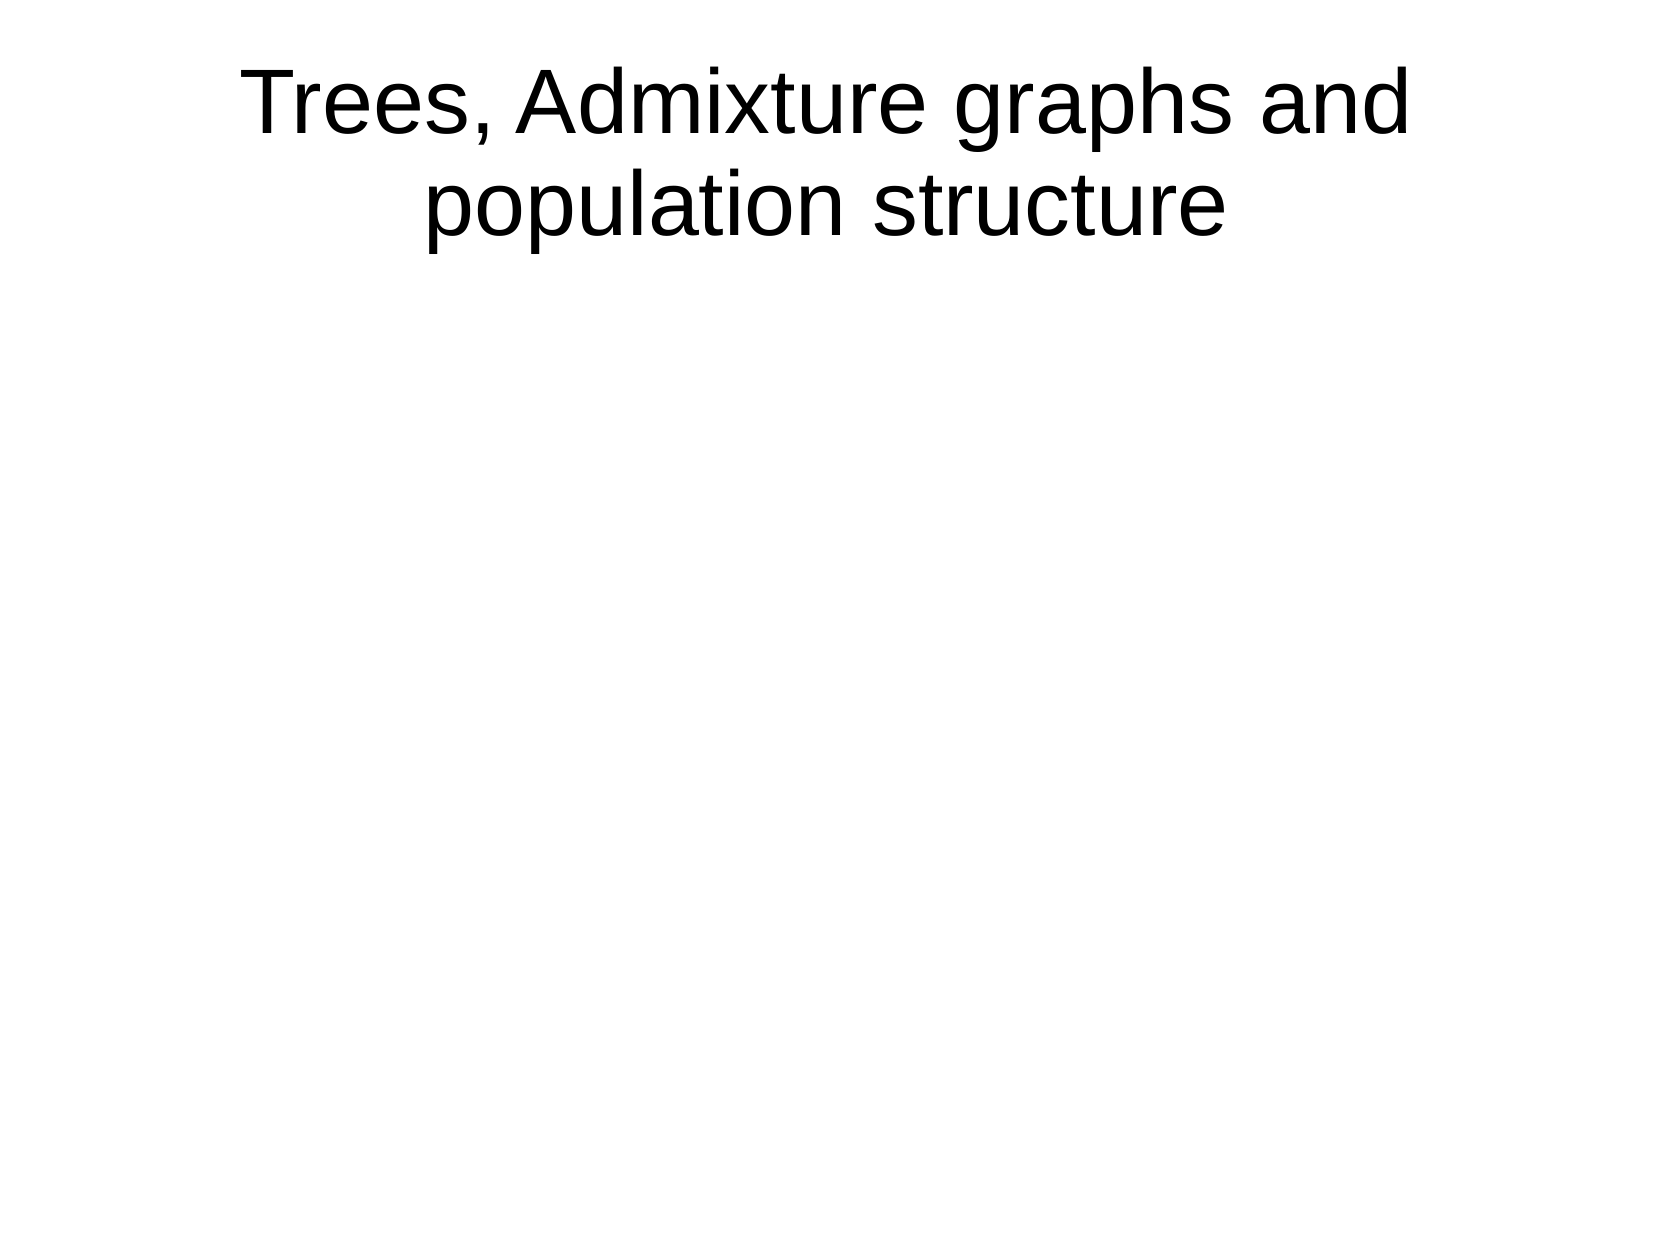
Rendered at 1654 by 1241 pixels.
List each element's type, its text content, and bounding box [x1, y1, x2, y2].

title Trees, Admixture graphs and population structure [82, 49, 1571, 257]
